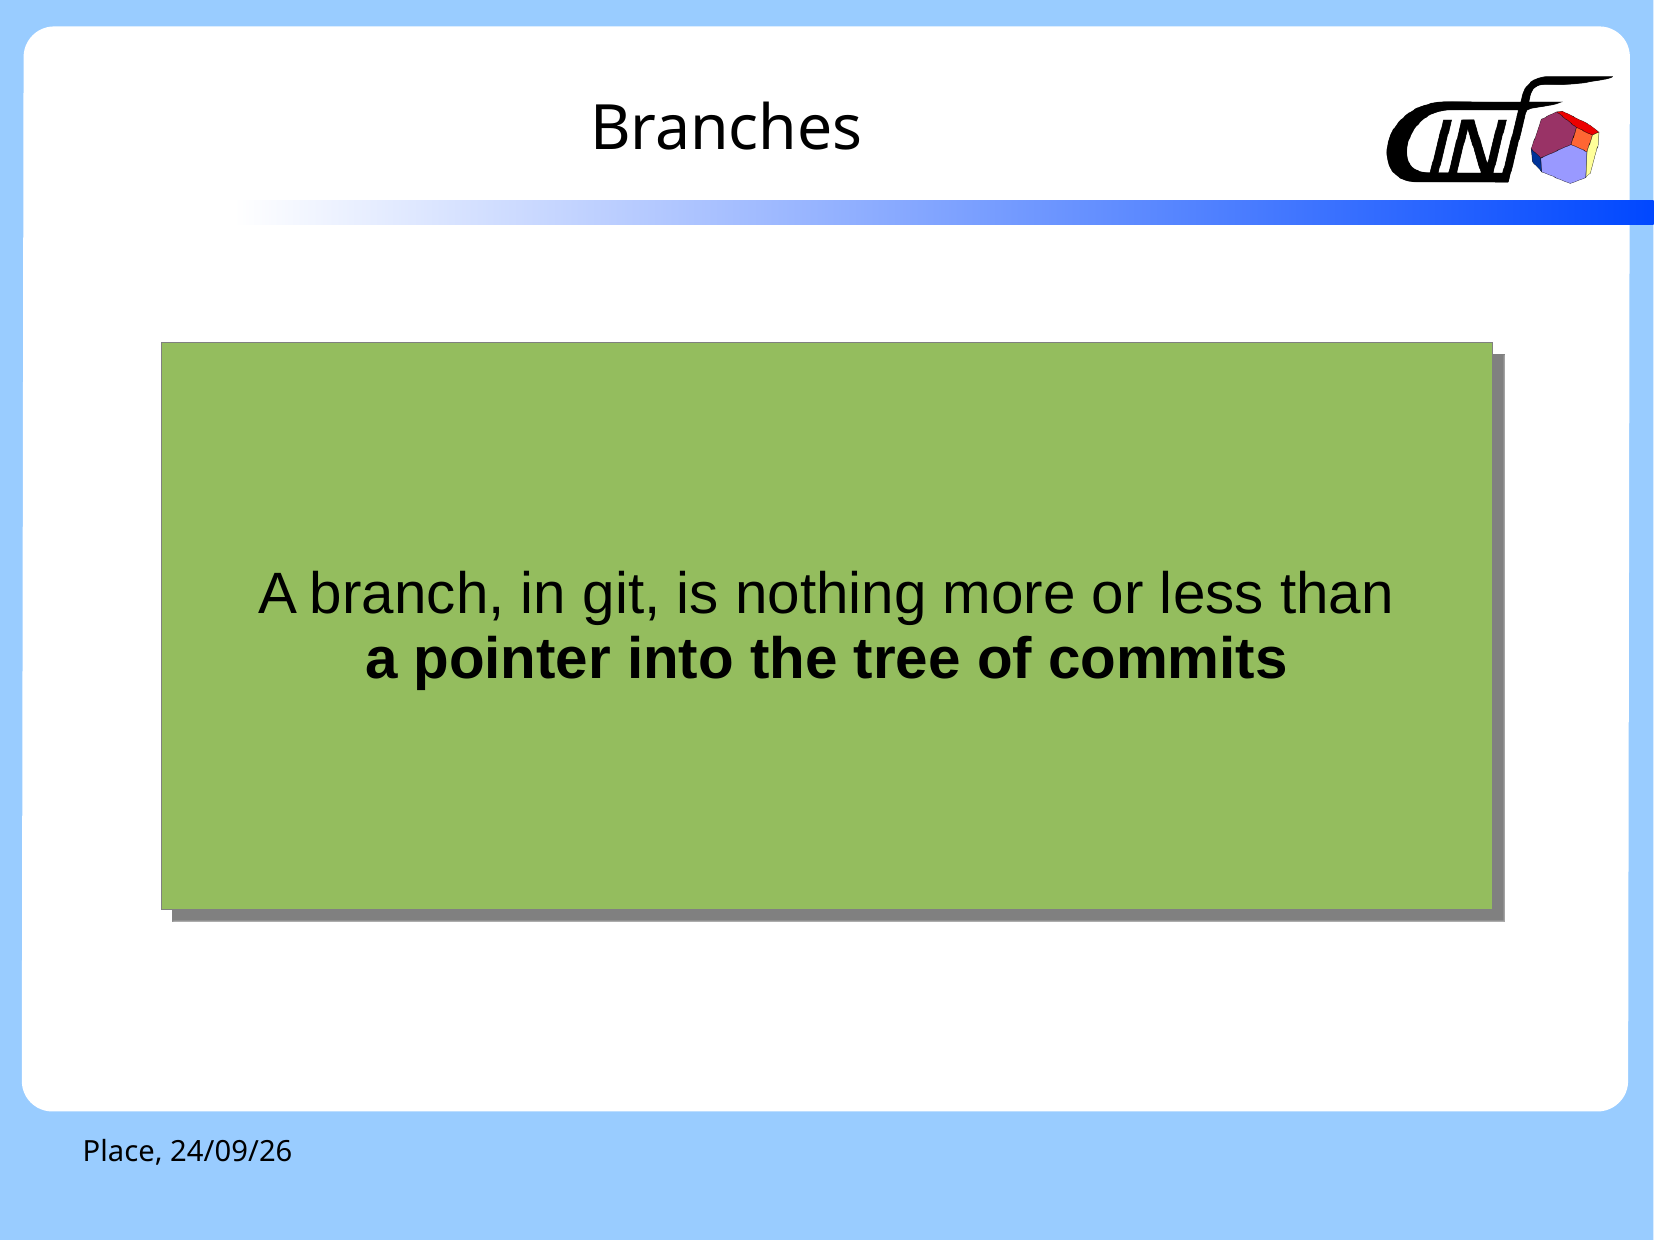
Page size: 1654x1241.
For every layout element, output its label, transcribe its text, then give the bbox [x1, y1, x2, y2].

text_box A branch, in git, is nothing more or less than a pointer into the tree of commits [161, 342, 1493, 910]
picture [1386, 76, 1613, 184]
title Branches [82, 49, 1371, 201]
